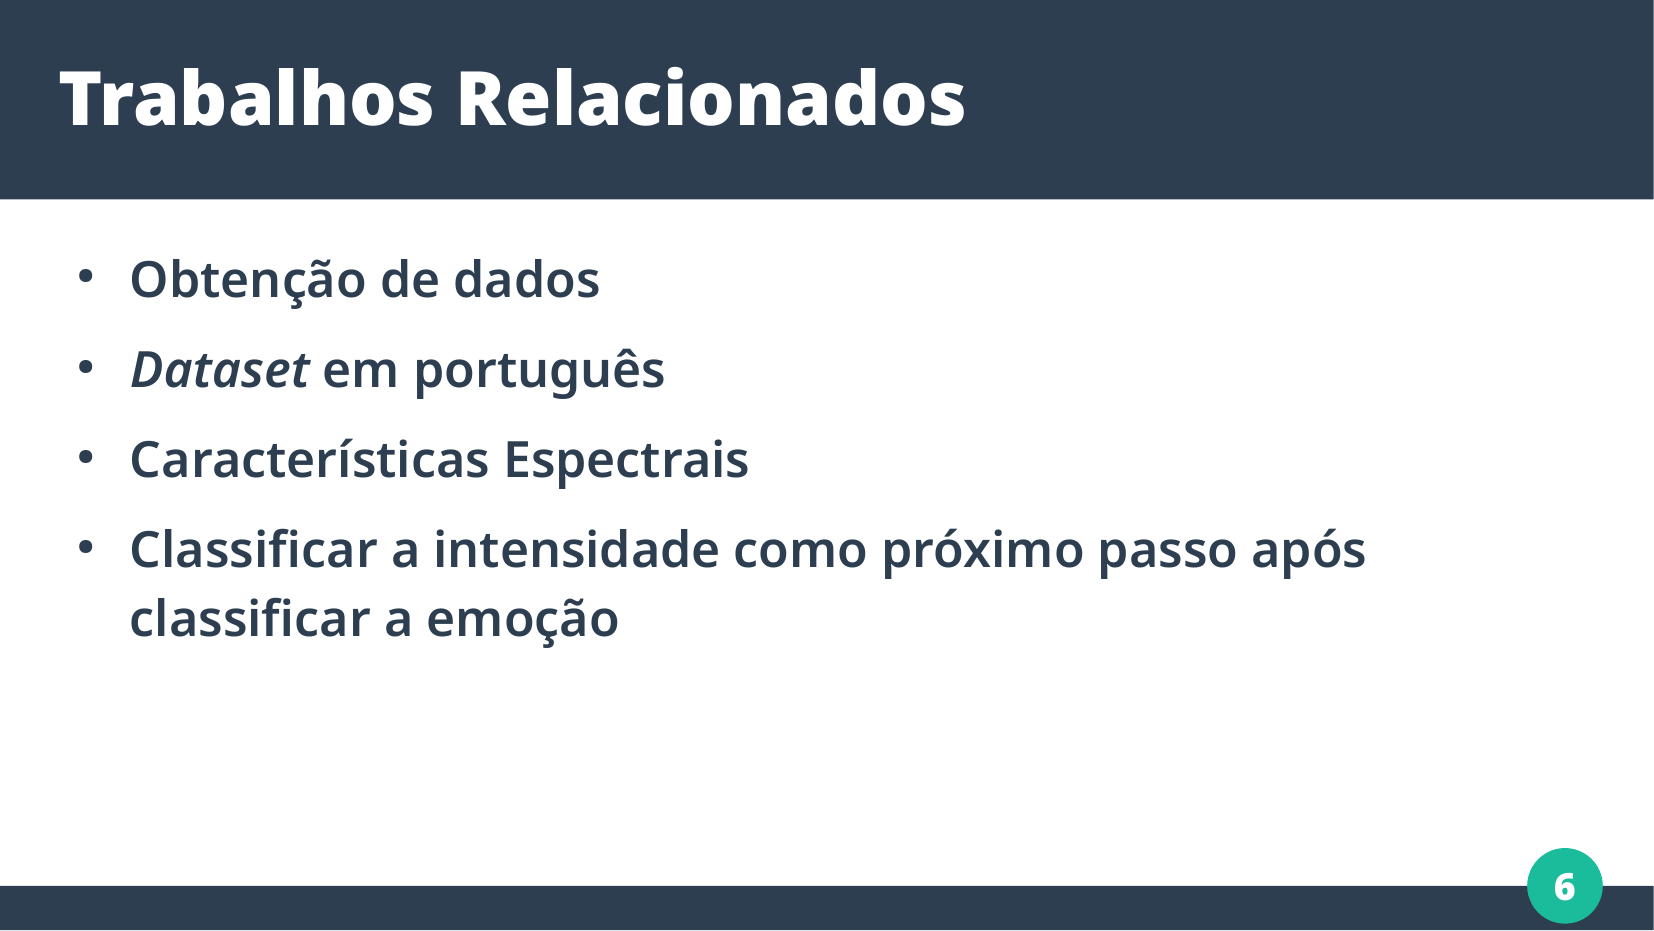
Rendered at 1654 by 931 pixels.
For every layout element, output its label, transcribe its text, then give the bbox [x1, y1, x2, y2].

title Trabalhos Relacionados [59, 37, 1595, 156]
list Obtenção de dados Dataset em português Características Espectrais Classificar a intensidade como próximo passo após classificar a emoção [59, 243, 1595, 864]
